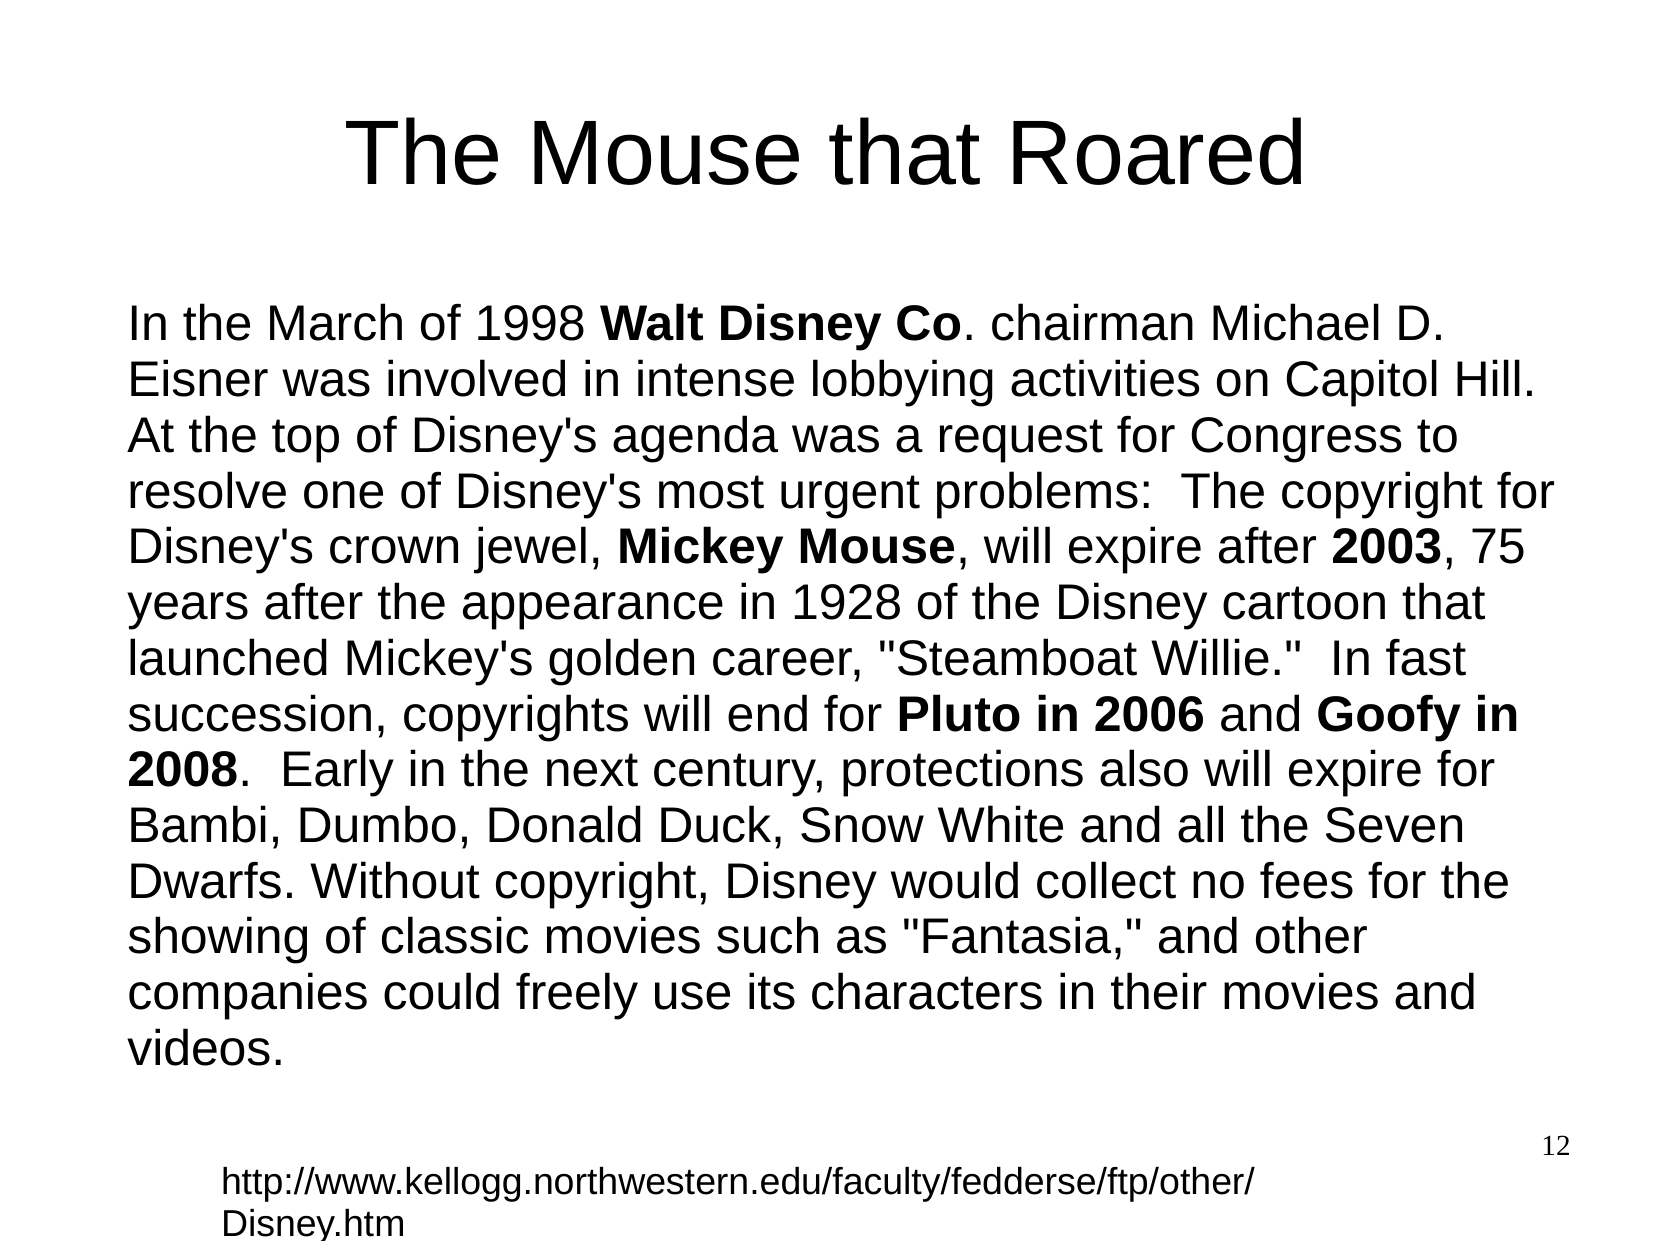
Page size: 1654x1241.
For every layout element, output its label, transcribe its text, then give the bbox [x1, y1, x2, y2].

title The Mouse that Roared [82, 49, 1571, 257]
text_box In the March of 1998 Walt Disney Co. chairman Michael D. Eisner was involved in intense lobbying activities on Capitol Hill. At the top of Disney's agenda was a request for Congress to resolve one of Disney's most urgent problems: The copyright for Disney's crown jewel, Mickey Mouse, will expire after 2003, 75 years after the appearance in 1928 of the Disney cartoon that launched Mickey's golden career, "Steamboat Willie." In fast succession, copyrights will end for Pluto in 2006 and Goofy in 2008. Early in the next century, protections also will expire for Bambi, Dumbo, Donald Duck, Snow White and all the Seven Dwarfs. Without copyright, Disney would collect no fees for the showing of classic movies such as "Fantasia," and other companies could freely use its characters in their movies and videos. [112, 288, 1576, 1090]
text_box http://www.kellogg.northwestern.edu/faculty/fedderse/ftp/other/Disney.htm [206, 1152, 1451, 1210]
